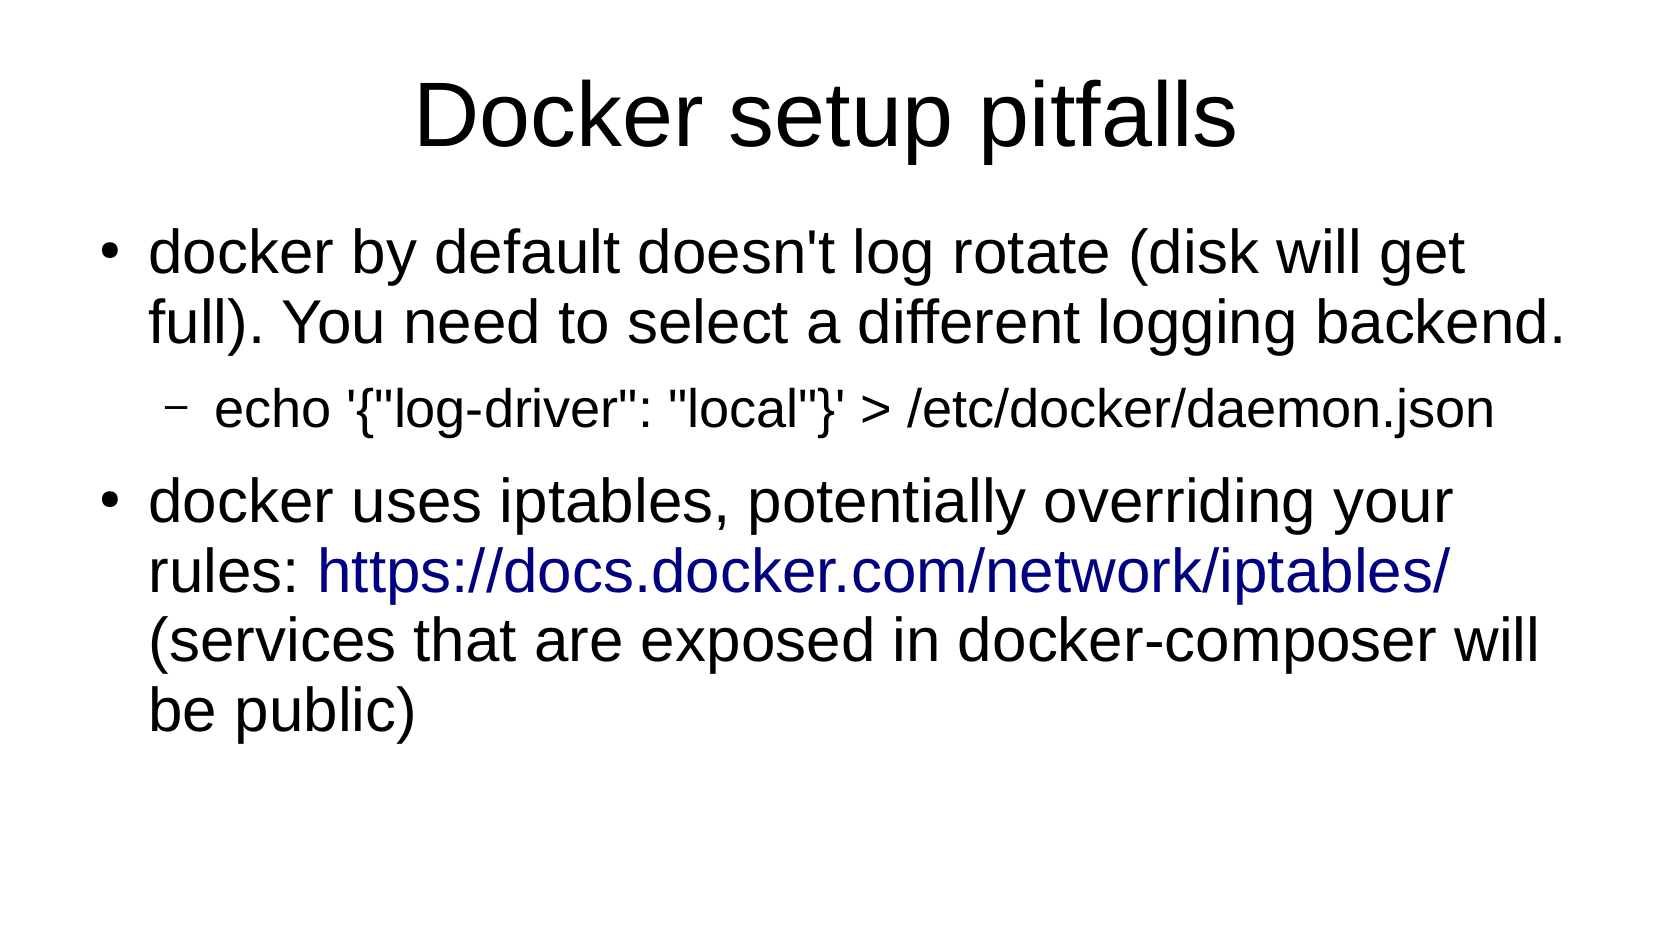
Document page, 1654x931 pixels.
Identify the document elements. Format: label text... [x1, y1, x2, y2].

list docker by default doesn't log rotate (disk will get full). You need to select a different logging backend. echo '{"log-driver": "local"}' > /etc/docker/daemon.json docker uses iptables, potentially overriding your rules: https://docs.docker.com/network/iptables/ (services that are exposed in docker-composer will be public) [82, 217, 1571, 758]
title Docker setup pitfalls [82, 37, 1571, 193]
